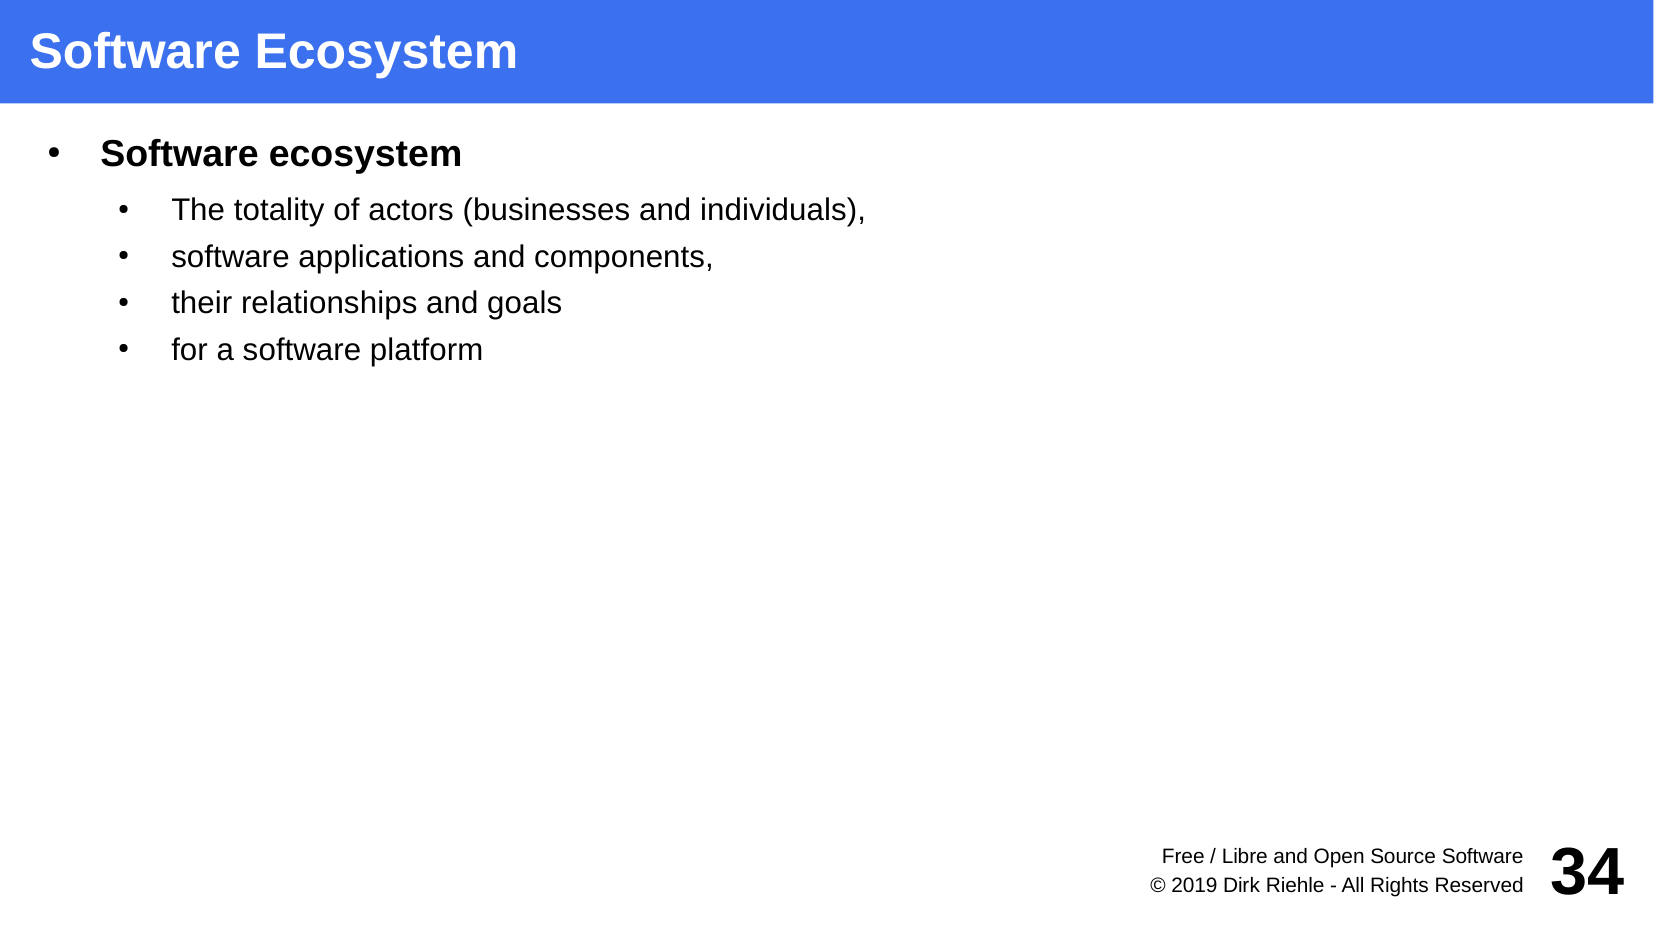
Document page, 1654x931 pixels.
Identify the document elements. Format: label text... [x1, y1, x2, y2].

title Software Ecosystem [0, 0, 1654, 104]
list Software ecosystem The totality of actors (businesses and individuals), software applications and components, their relationships and goals for a software platform [29, 132, 1625, 813]
